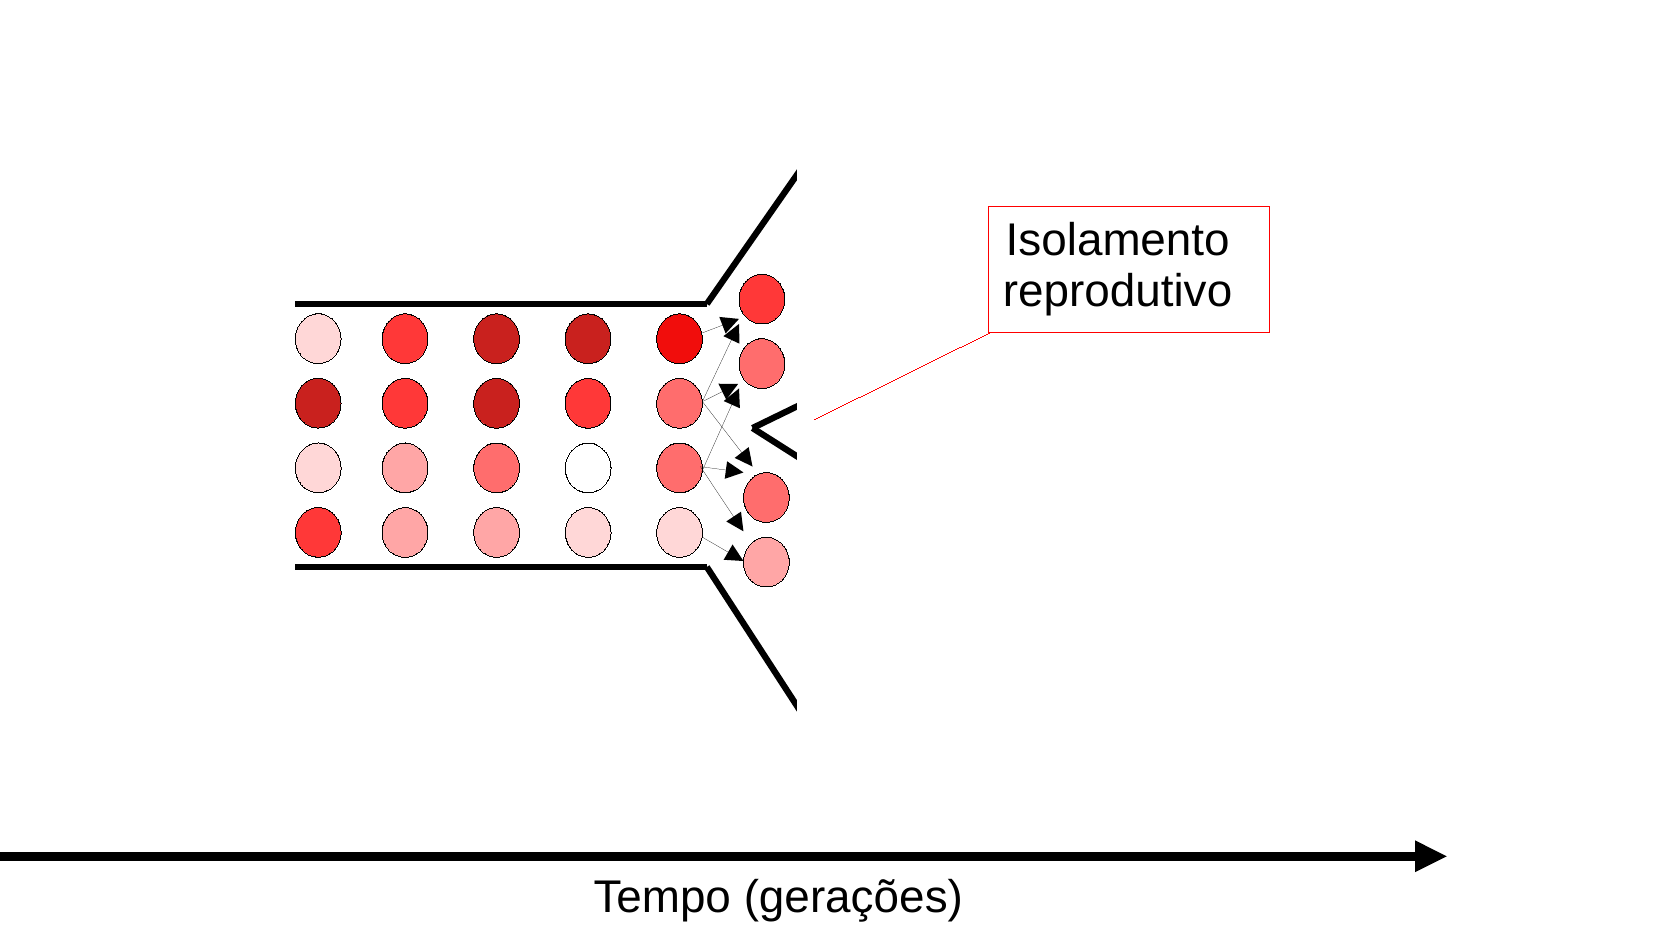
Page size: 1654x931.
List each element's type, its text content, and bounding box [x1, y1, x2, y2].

text_box [565, 443, 612, 493]
text_box [382, 442, 428, 493]
text_box Isolamento reprodutivo [988, 206, 1270, 333]
text_box [565, 378, 611, 429]
text_box [295, 507, 342, 558]
text_box [565, 313, 611, 364]
text_box [743, 472, 790, 523]
text_box [295, 442, 342, 493]
text_box [739, 274, 785, 324]
text_box Tempo (gerações) [578, 864, 977, 931]
text_box [797, 29, 1418, 827]
text_box [382, 313, 428, 364]
text_box [656, 507, 703, 558]
text_box [739, 338, 785, 389]
text_box [473, 443, 520, 493]
text_box [656, 443, 703, 493]
text_box [473, 378, 520, 429]
text_box [295, 378, 342, 429]
text_box [382, 507, 428, 558]
text_box [656, 313, 703, 364]
text_box [743, 537, 790, 587]
text_box [382, 378, 428, 429]
text_box [295, 313, 342, 364]
text_box [565, 507, 612, 558]
text_box [473, 313, 520, 364]
text_box [656, 378, 703, 429]
text_box [473, 507, 520, 558]
